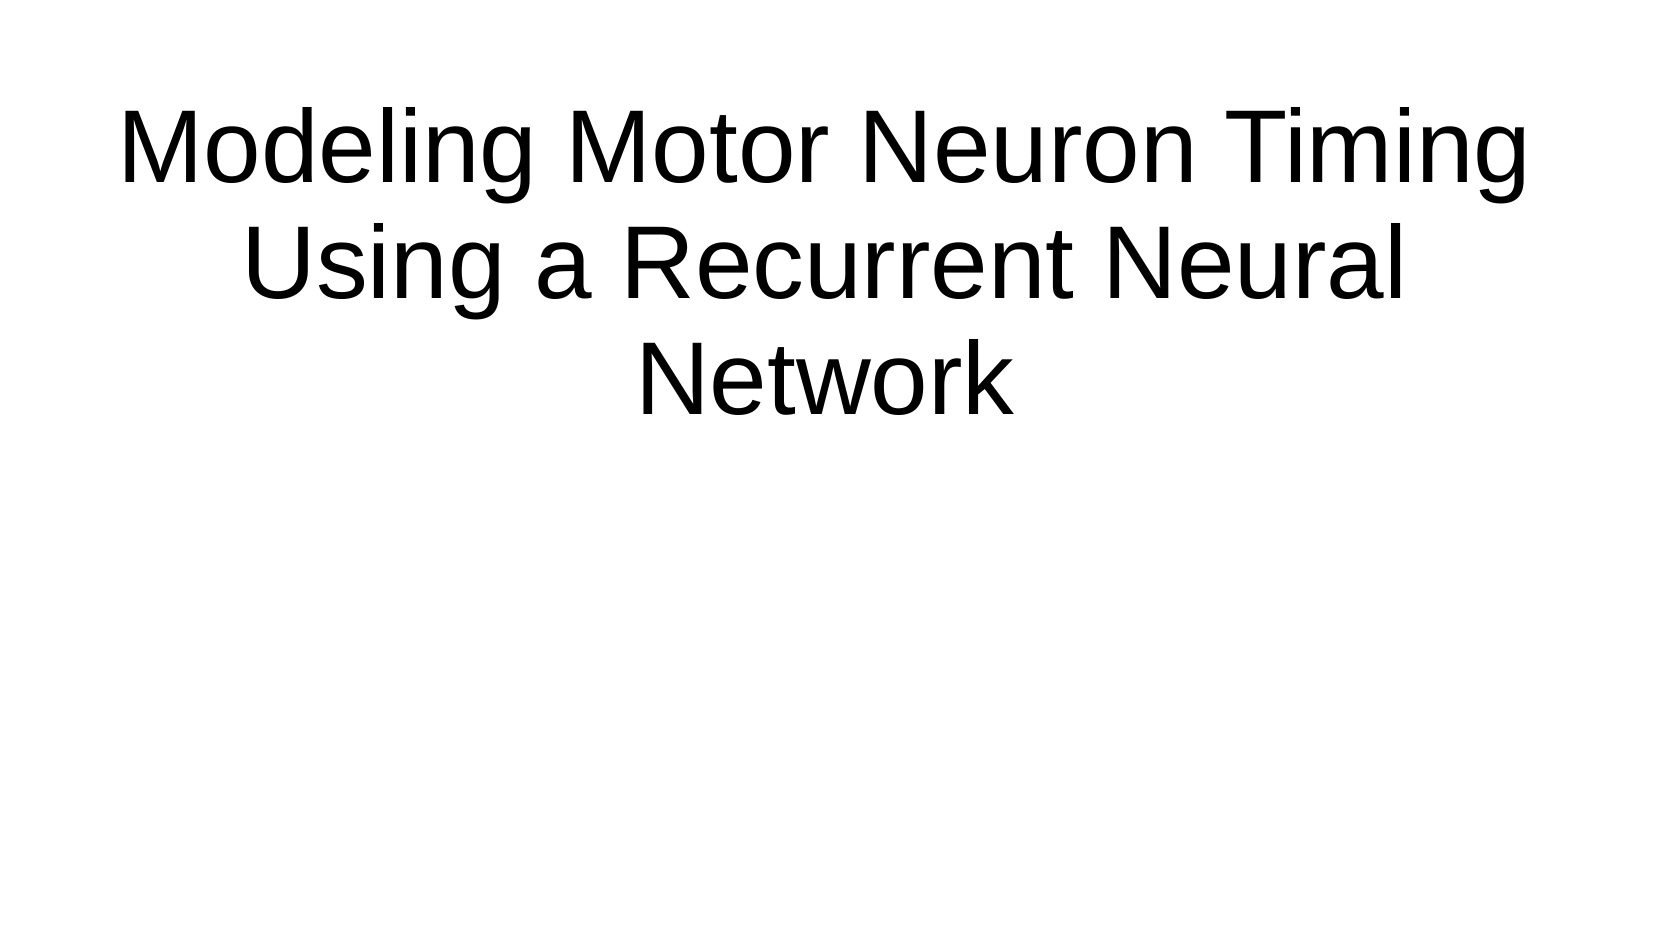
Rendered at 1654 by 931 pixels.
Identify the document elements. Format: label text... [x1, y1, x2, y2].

title Modeling Motor Neuron Timing Using a Recurrent Neural Network [112, 75, 1538, 451]
